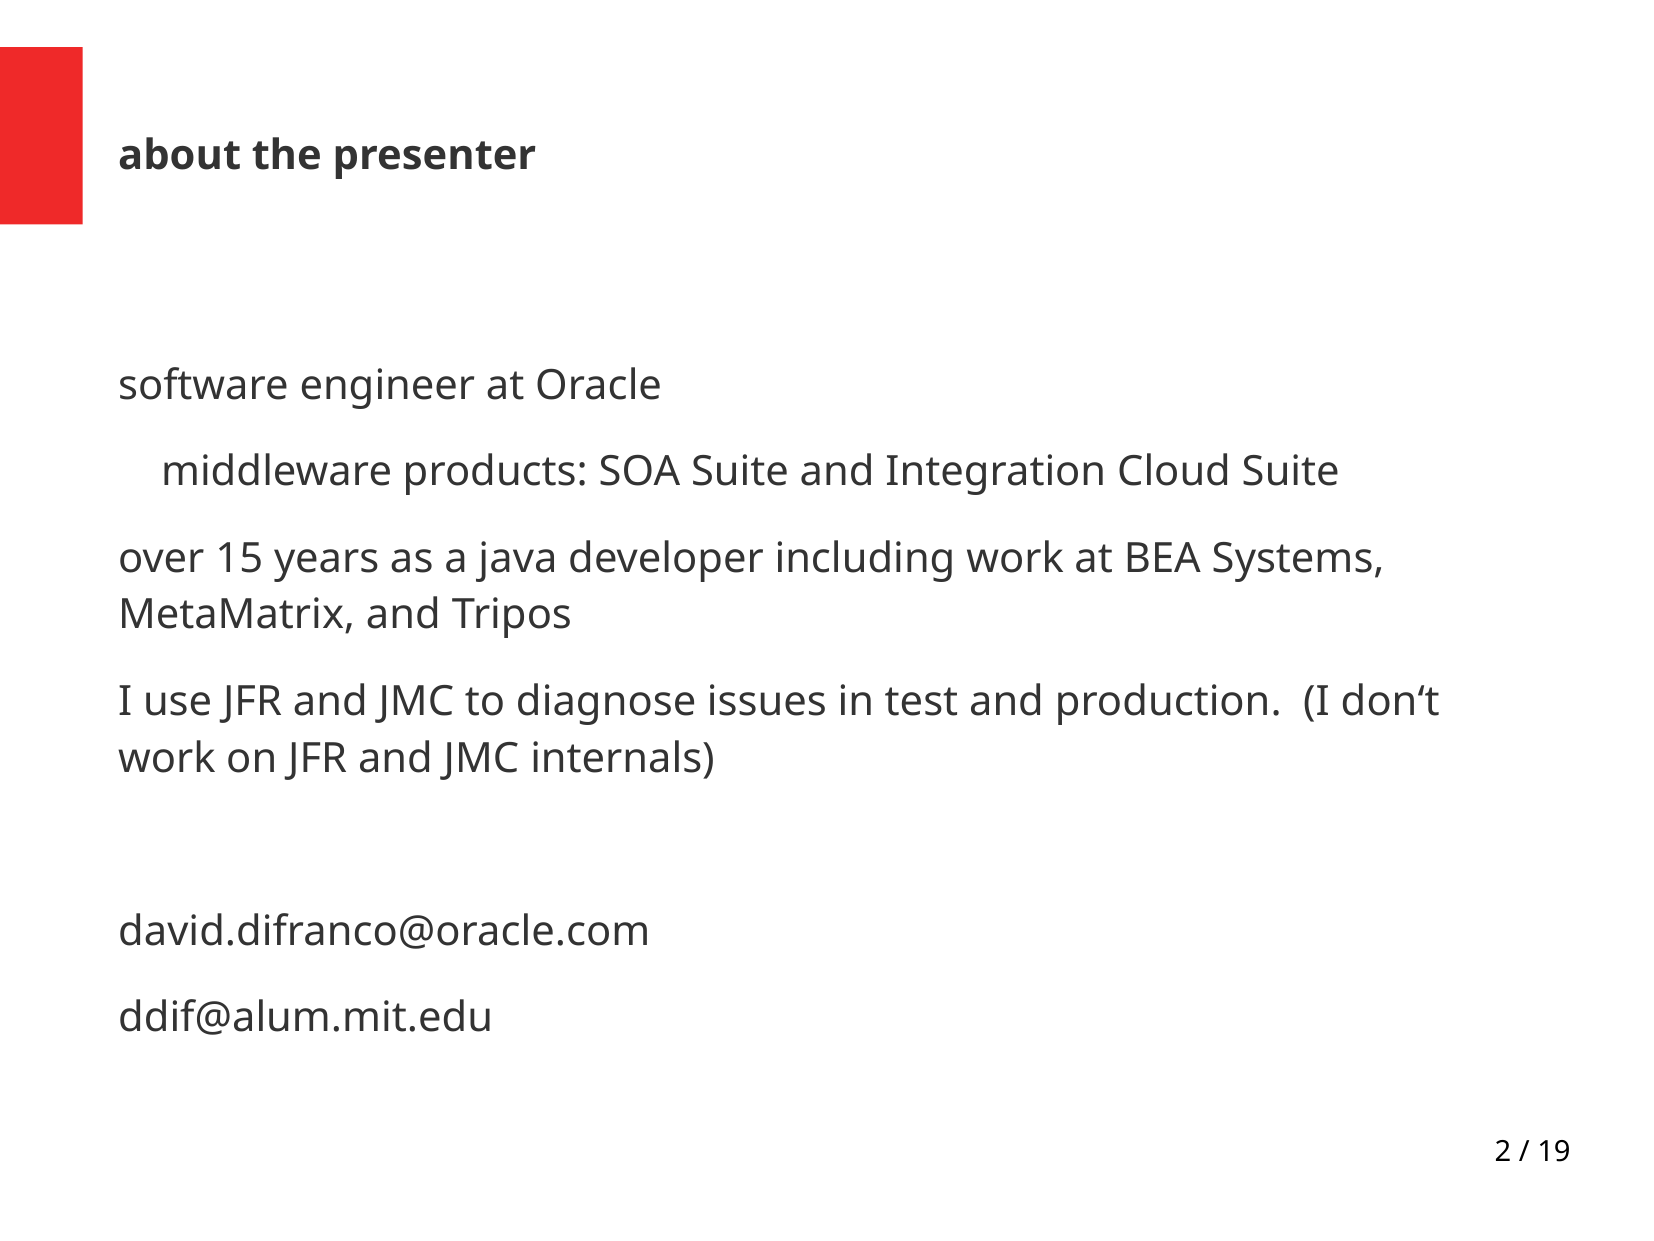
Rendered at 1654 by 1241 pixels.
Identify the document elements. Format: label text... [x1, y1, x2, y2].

list software engineer at Oracle middleware products: SOA Suite and Integration Cloud Suite over 15 years as a java developer including work at BEA Systems, MetaMatrix, and Tripos I use JFR and JMC to diagnose issues in test and production. (I don‘t work on JFR and JMC internals) david.difranco@oracle.com ddif@alum.mit.edu [118, 354, 1536, 1074]
title about the presenter [118, 49, 1571, 257]
